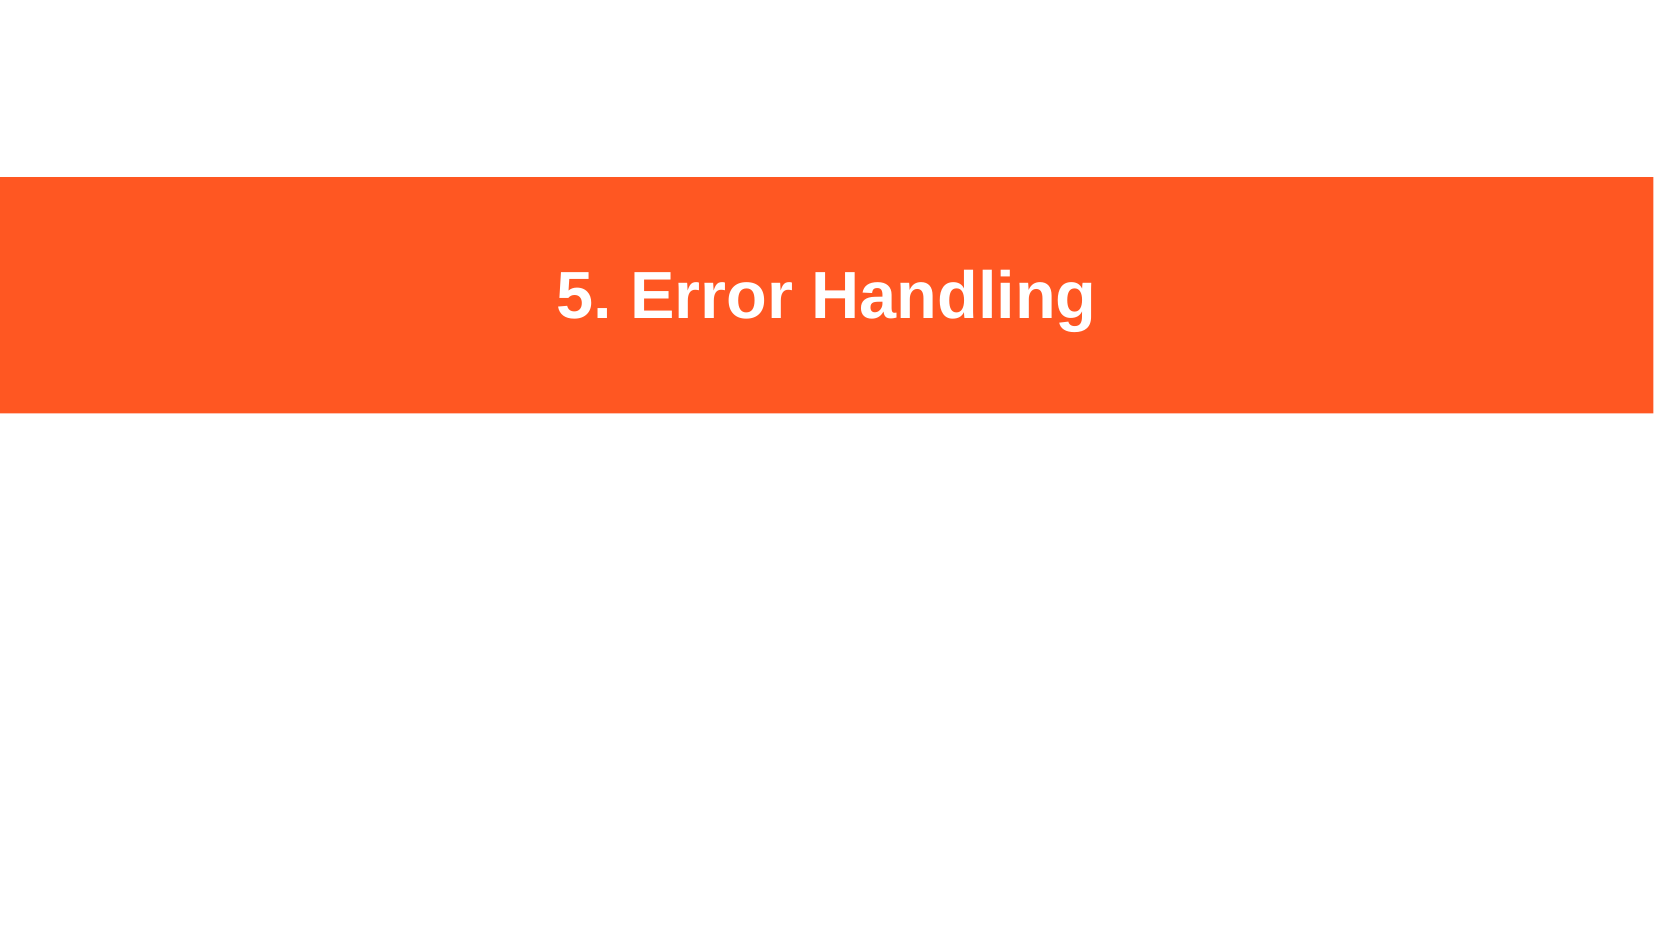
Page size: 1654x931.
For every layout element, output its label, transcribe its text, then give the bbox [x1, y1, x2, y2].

title 5. Error Handling [0, 177, 1654, 414]
